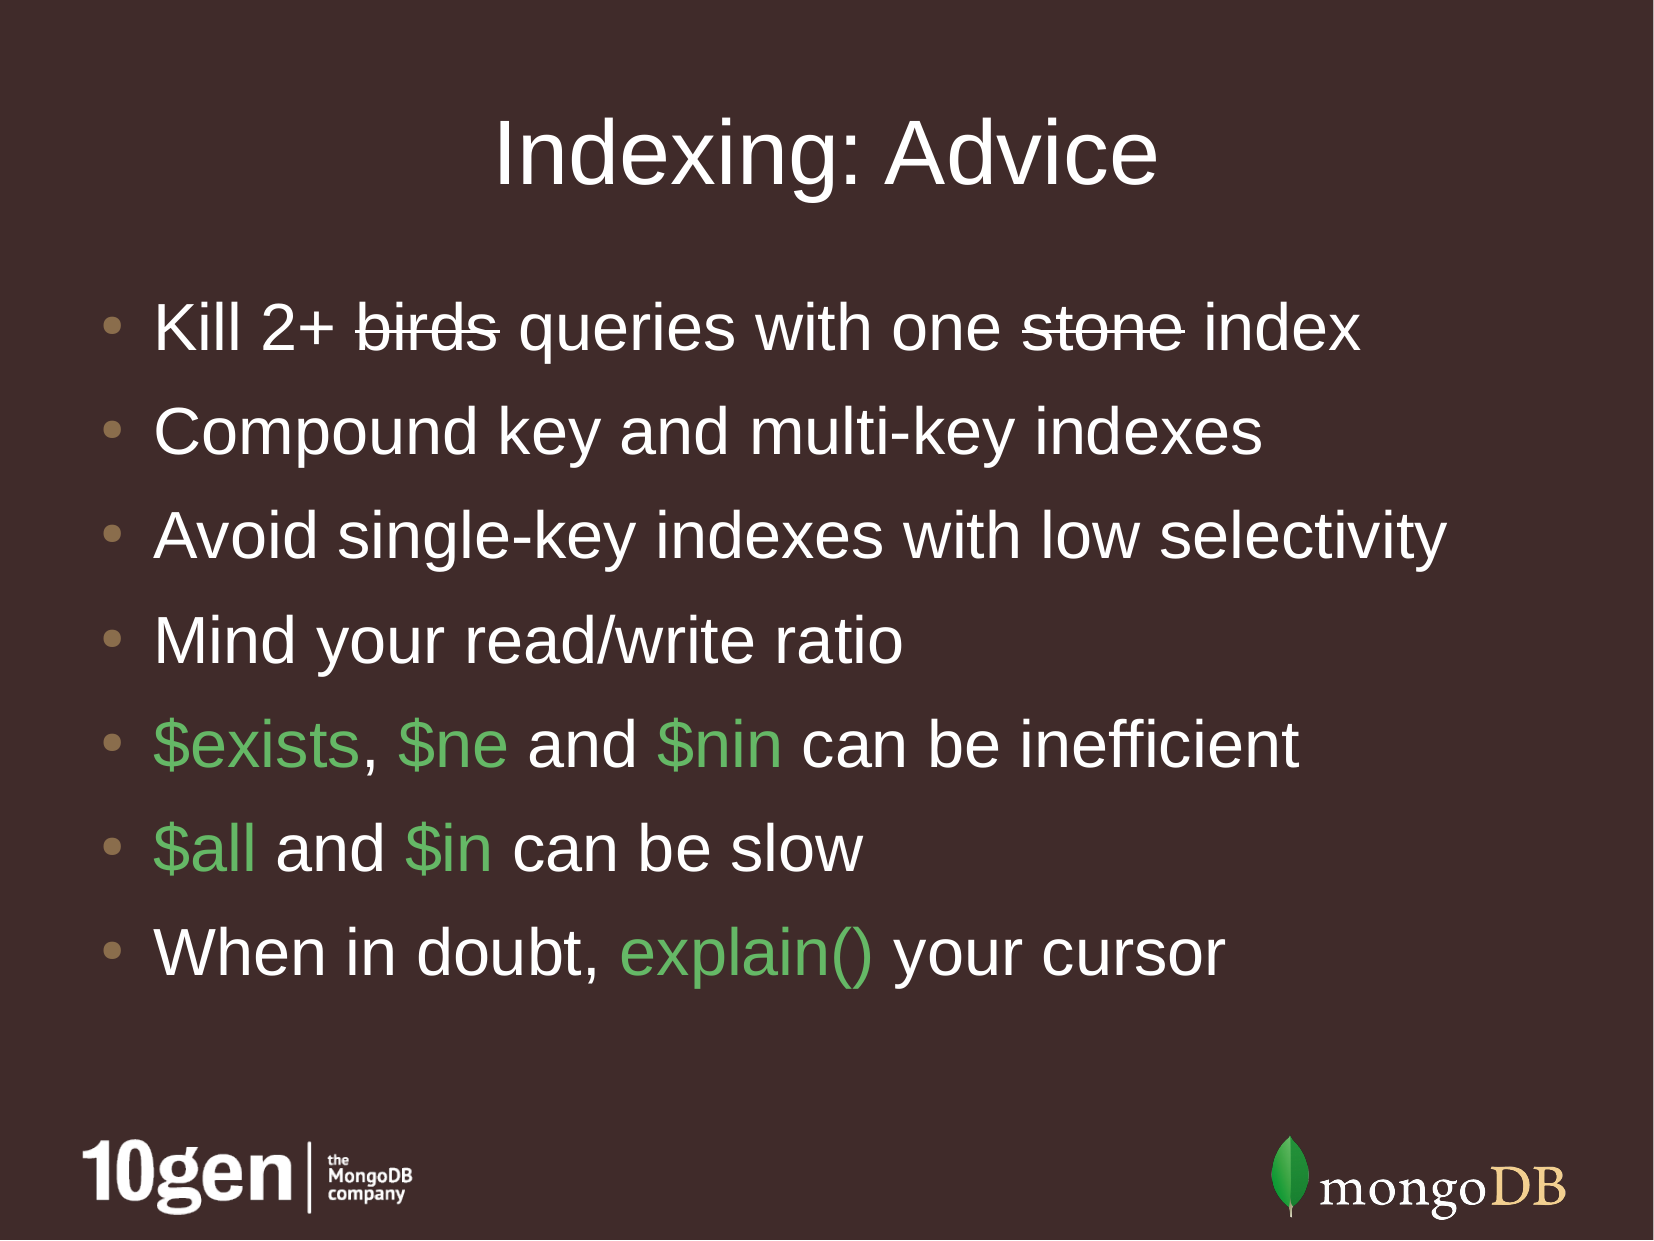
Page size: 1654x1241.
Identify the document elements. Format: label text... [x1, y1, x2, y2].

title Indexing: Advice [82, 49, 1571, 257]
list Kill 2+ birds queries with one stone index Compound key and multi-key indexes Avoid single-key indexes with low selectivity Mind your read/write ratio $exists, $ne and $nin can be inefficient $all and $in can be slow When in doubt, explain() your cursor [82, 290, 1571, 1010]
picture [1260, 1124, 1576, 1230]
picture [82, 1139, 413, 1215]
